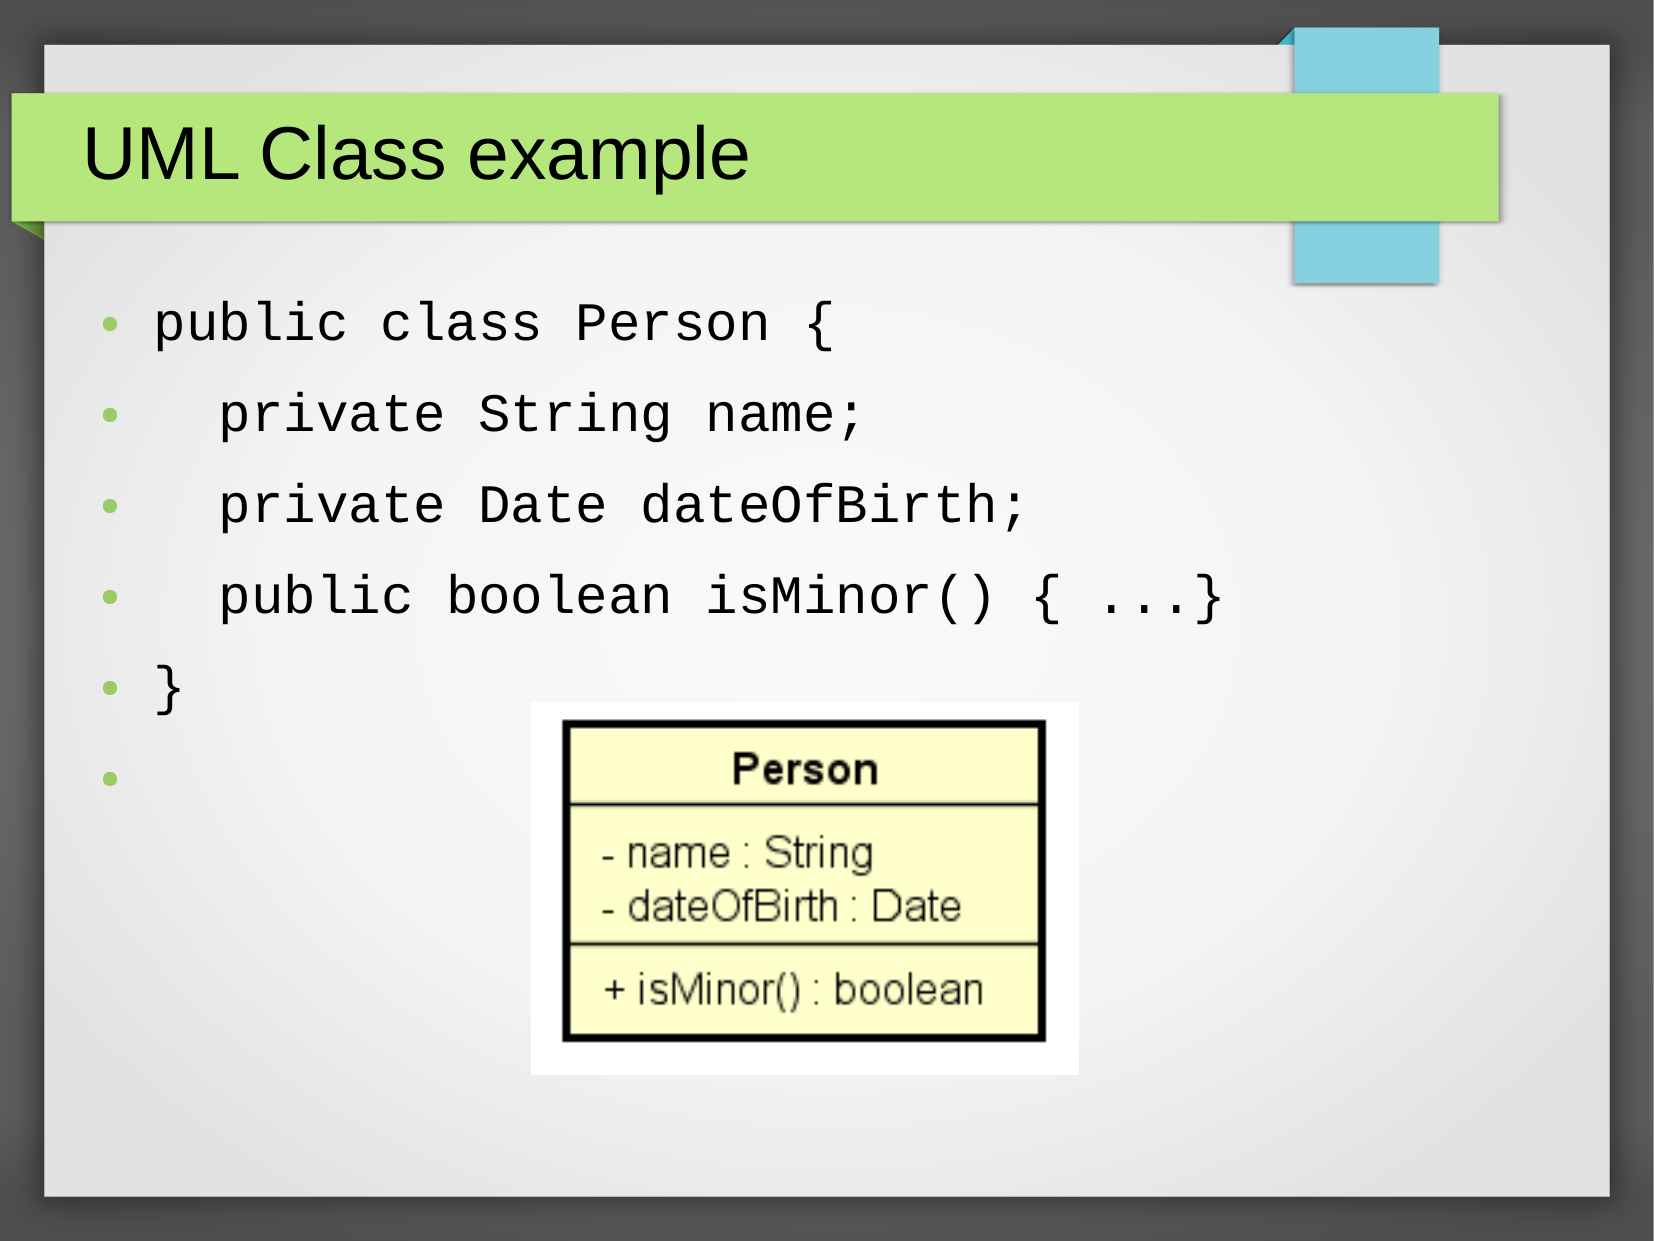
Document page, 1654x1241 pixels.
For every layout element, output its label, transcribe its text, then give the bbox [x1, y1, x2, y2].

picture [0, 0, 1654, 1241]
title UML Class example [82, 94, 1264, 213]
list public class Person { private String name; private Date dateOfBirth; public boolean isMinor() { ...} } [82, 295, 1571, 1015]
